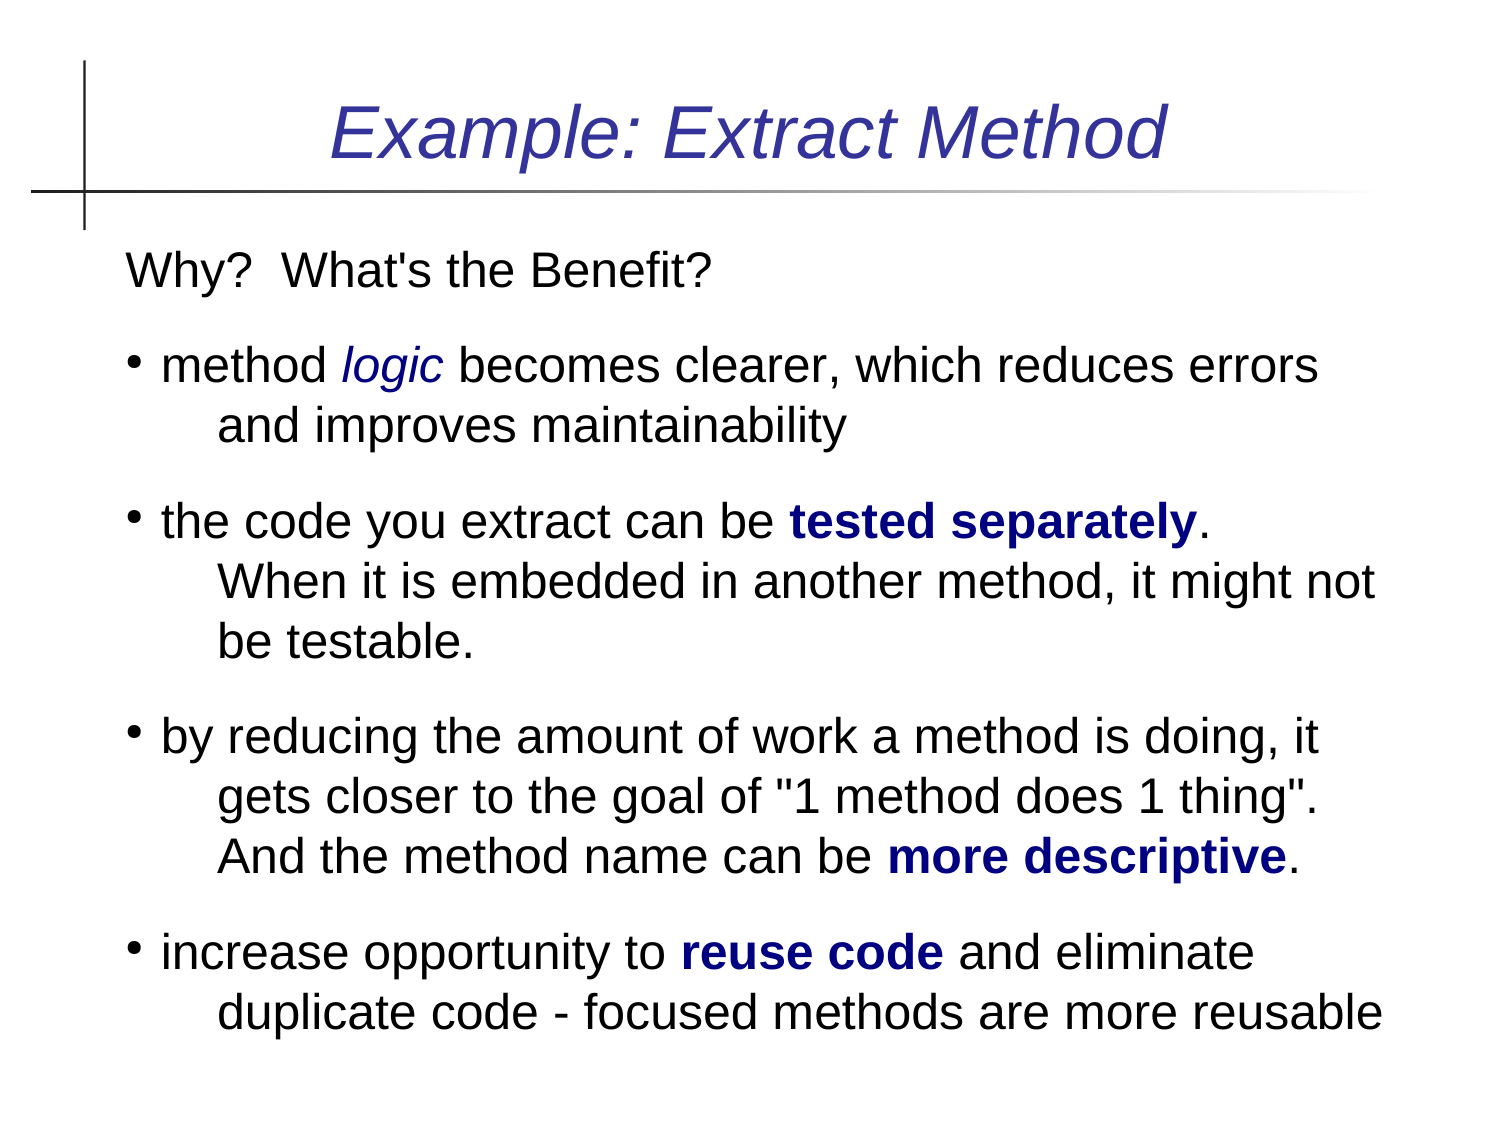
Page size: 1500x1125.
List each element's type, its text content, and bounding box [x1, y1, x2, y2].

list Why? What's the Benefit? method logic becomes clearer, which reduces errors and improves maintainability the code you extract can be tested separately. When it is embedded in another method, it might not be testable. by reducing the amount of work a method is doing, it gets closer to the goal of "1 method does 1 thing". And the method name can be more descriptive. increase opportunity to reuse code and eliminate duplicate code - focused methods are more reusable [110, 229, 1408, 1066]
title Example: Extract Method [100, 42, 1397, 182]
